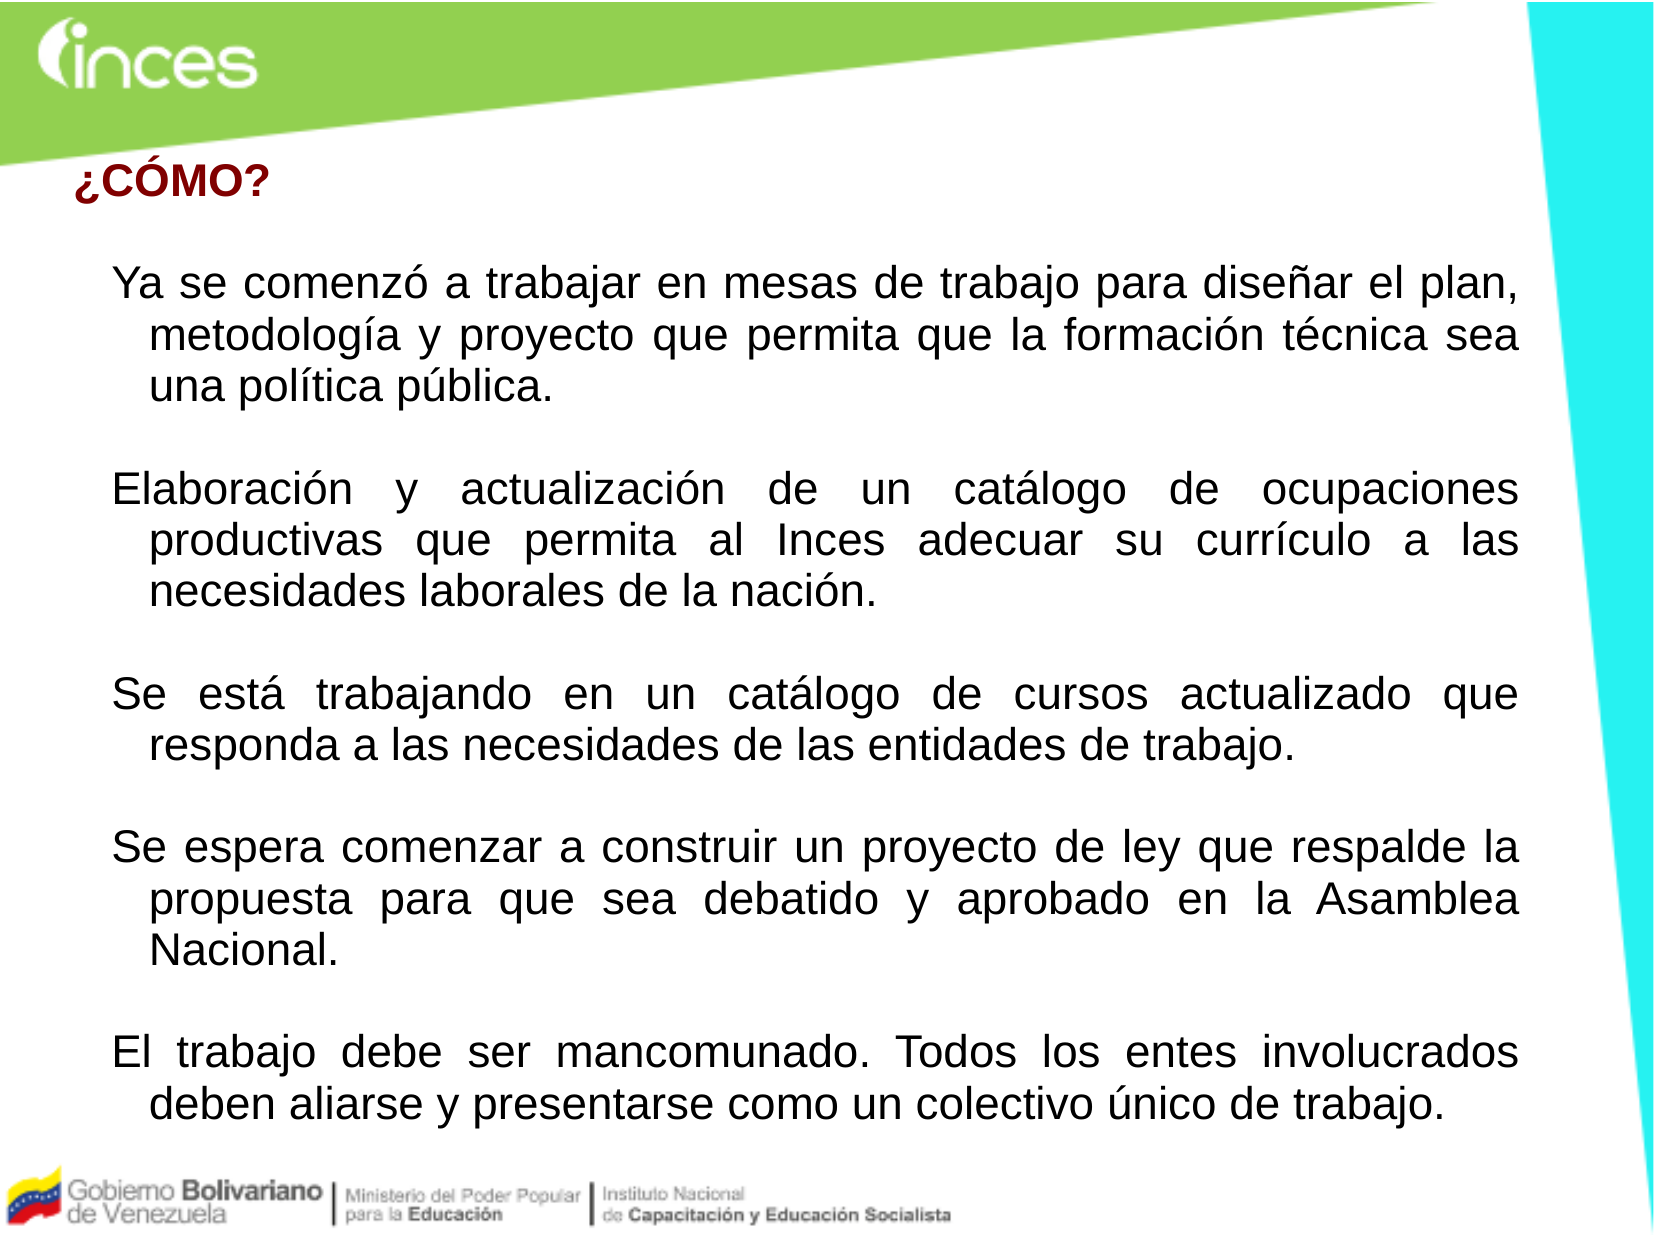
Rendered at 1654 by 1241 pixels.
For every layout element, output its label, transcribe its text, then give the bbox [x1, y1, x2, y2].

picture [0, 2, 1654, 1235]
text_box ¿CÓMO? Ya se comenzó a trabajar en mesas de trabajo para diseñar el plan, metodología y proyecto que permita que la formación técnica sea una política pública. Elaboración y actualización de un catálogo de ocupaciones productivas que permita al Inces adecuar su currículo a las necesidades laborales de la nación. Se está trabajando en un catálogo de cursos actualizado que responda a las necesidades de las entidades de trabajo. Se espera comenzar a construir un proyecto de ley que respalde la propuesta para que sea debatido y aprobado en la Asamblea Nacional. El trabajo debe ser mancomunado. Todos los entes involucrados deben aliarse y presentarse como un colectivo único de trabajo. [59, 147, 1536, 1137]
